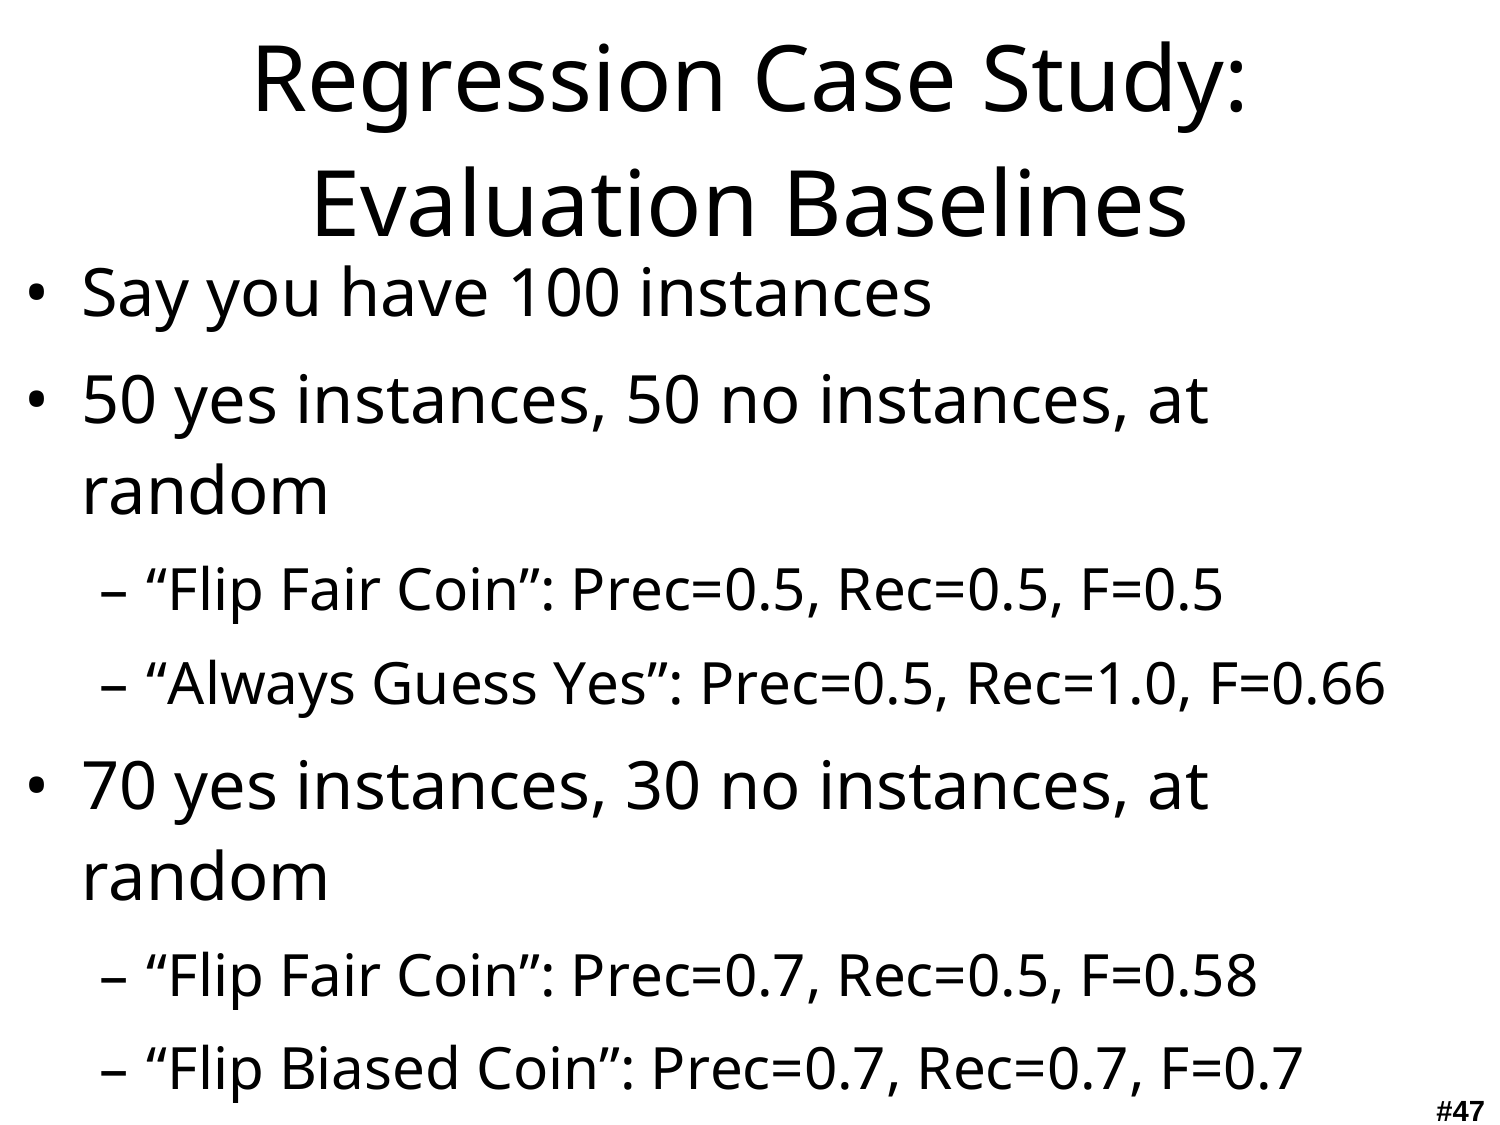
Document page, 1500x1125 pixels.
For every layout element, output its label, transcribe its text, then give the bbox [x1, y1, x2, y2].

title Regression Case Study: Evaluation Baselines [24, 32, 1476, 244]
list Say you have 100 instances 50 yes instances, 50 no instances, at random “Flip Fair Coin”: Prec=0.5, Rec=0.5, F=0.5 “Always Guess Yes”: Prec=0.5, Rec=1.0, F=0.66 70 yes instances, 30 no instances, at random “Flip Fair Coin”: Prec=0.7, Rec=0.5, F=0.58 “Flip Biased Coin”: Prec=0.7, Rec=0.7, F=0.7 “Always Guess Yes”: Prec=0.7, Rec=1.0, F=0.82 May want to subsample to 50-50 split for evaluation purposes [24, 244, 1476, 1094]
